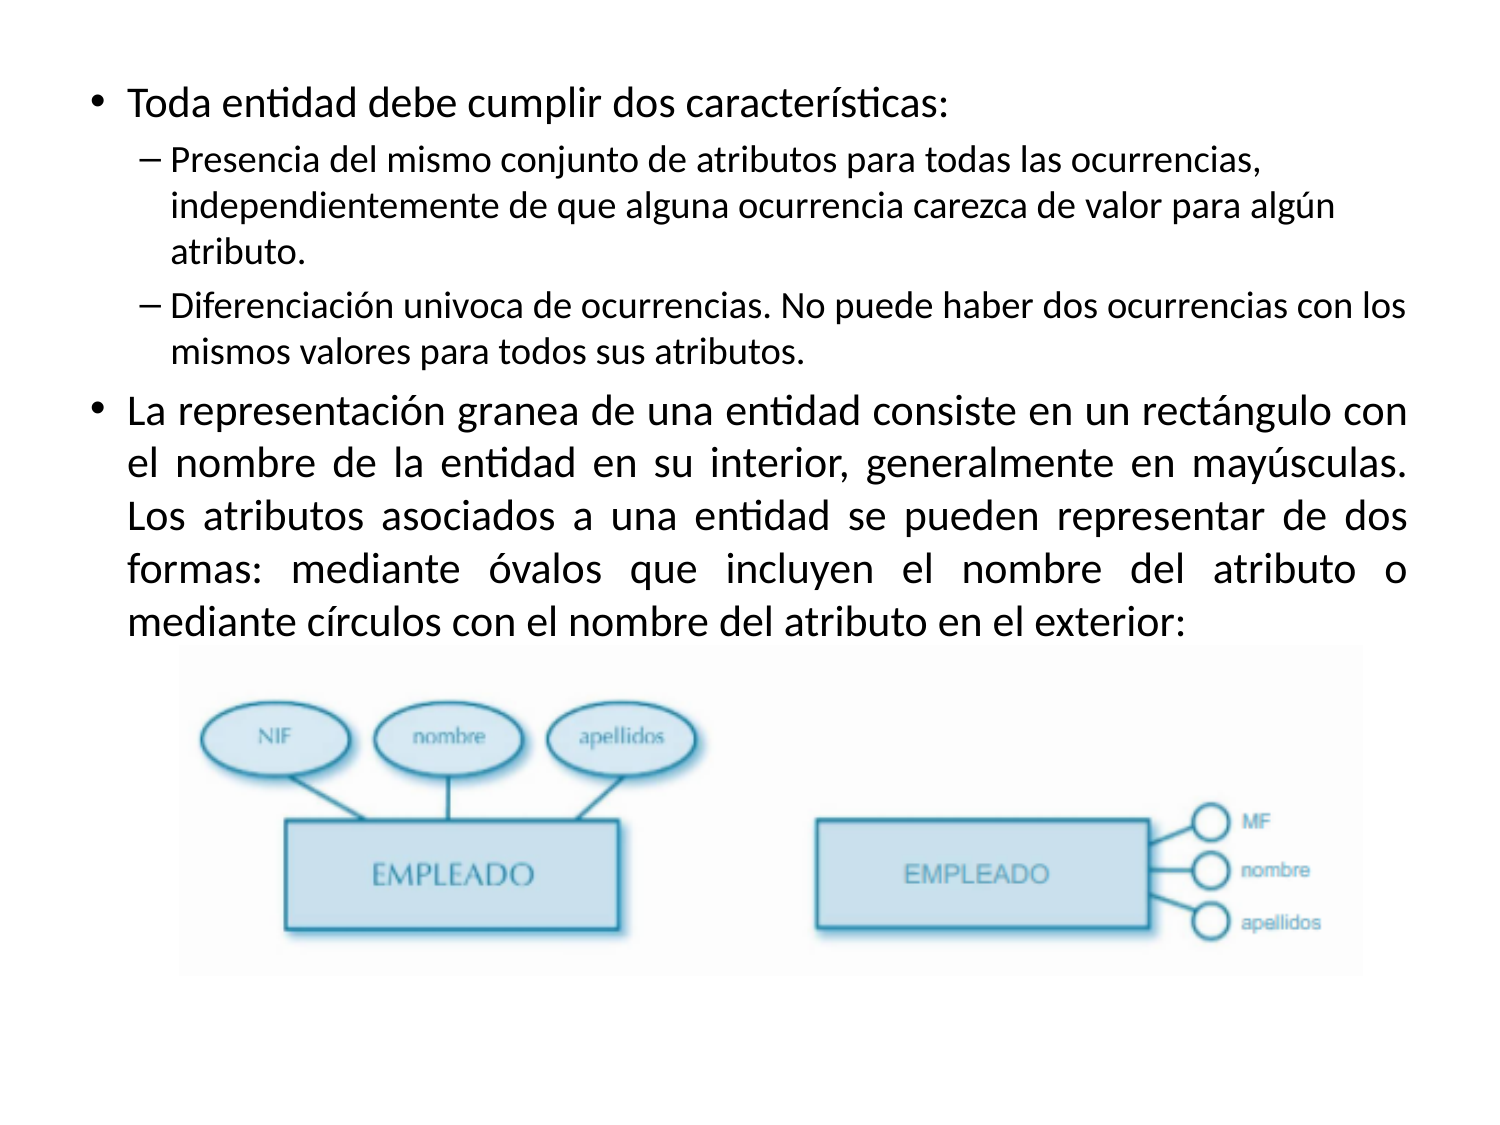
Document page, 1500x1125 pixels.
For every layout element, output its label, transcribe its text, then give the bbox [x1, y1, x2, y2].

picture [179, 645, 1363, 976]
list Toda entidad debe cumplir dos características: Presencia del mismo conjunto de atributos para todas las ocurrencias, independientemente de que alguna ocurrencia carezca de valor para algún atributo. Diferenciación univoca de ocurrencias. No puede haber dos ocurrencias con los mismos valores para todos sus atributos. La representación granea de una entidad consiste en un rectángulo con el nombre de la entidad en su interior, generalmente en mayúsculas. Los atributos asociados a una entidad se pueden representar de dos formas: mediante óvalos que incluyen el nombre del atributo o mediante círculos con el nombre del atributo en el exterior: [75, 66, 1425, 681]
